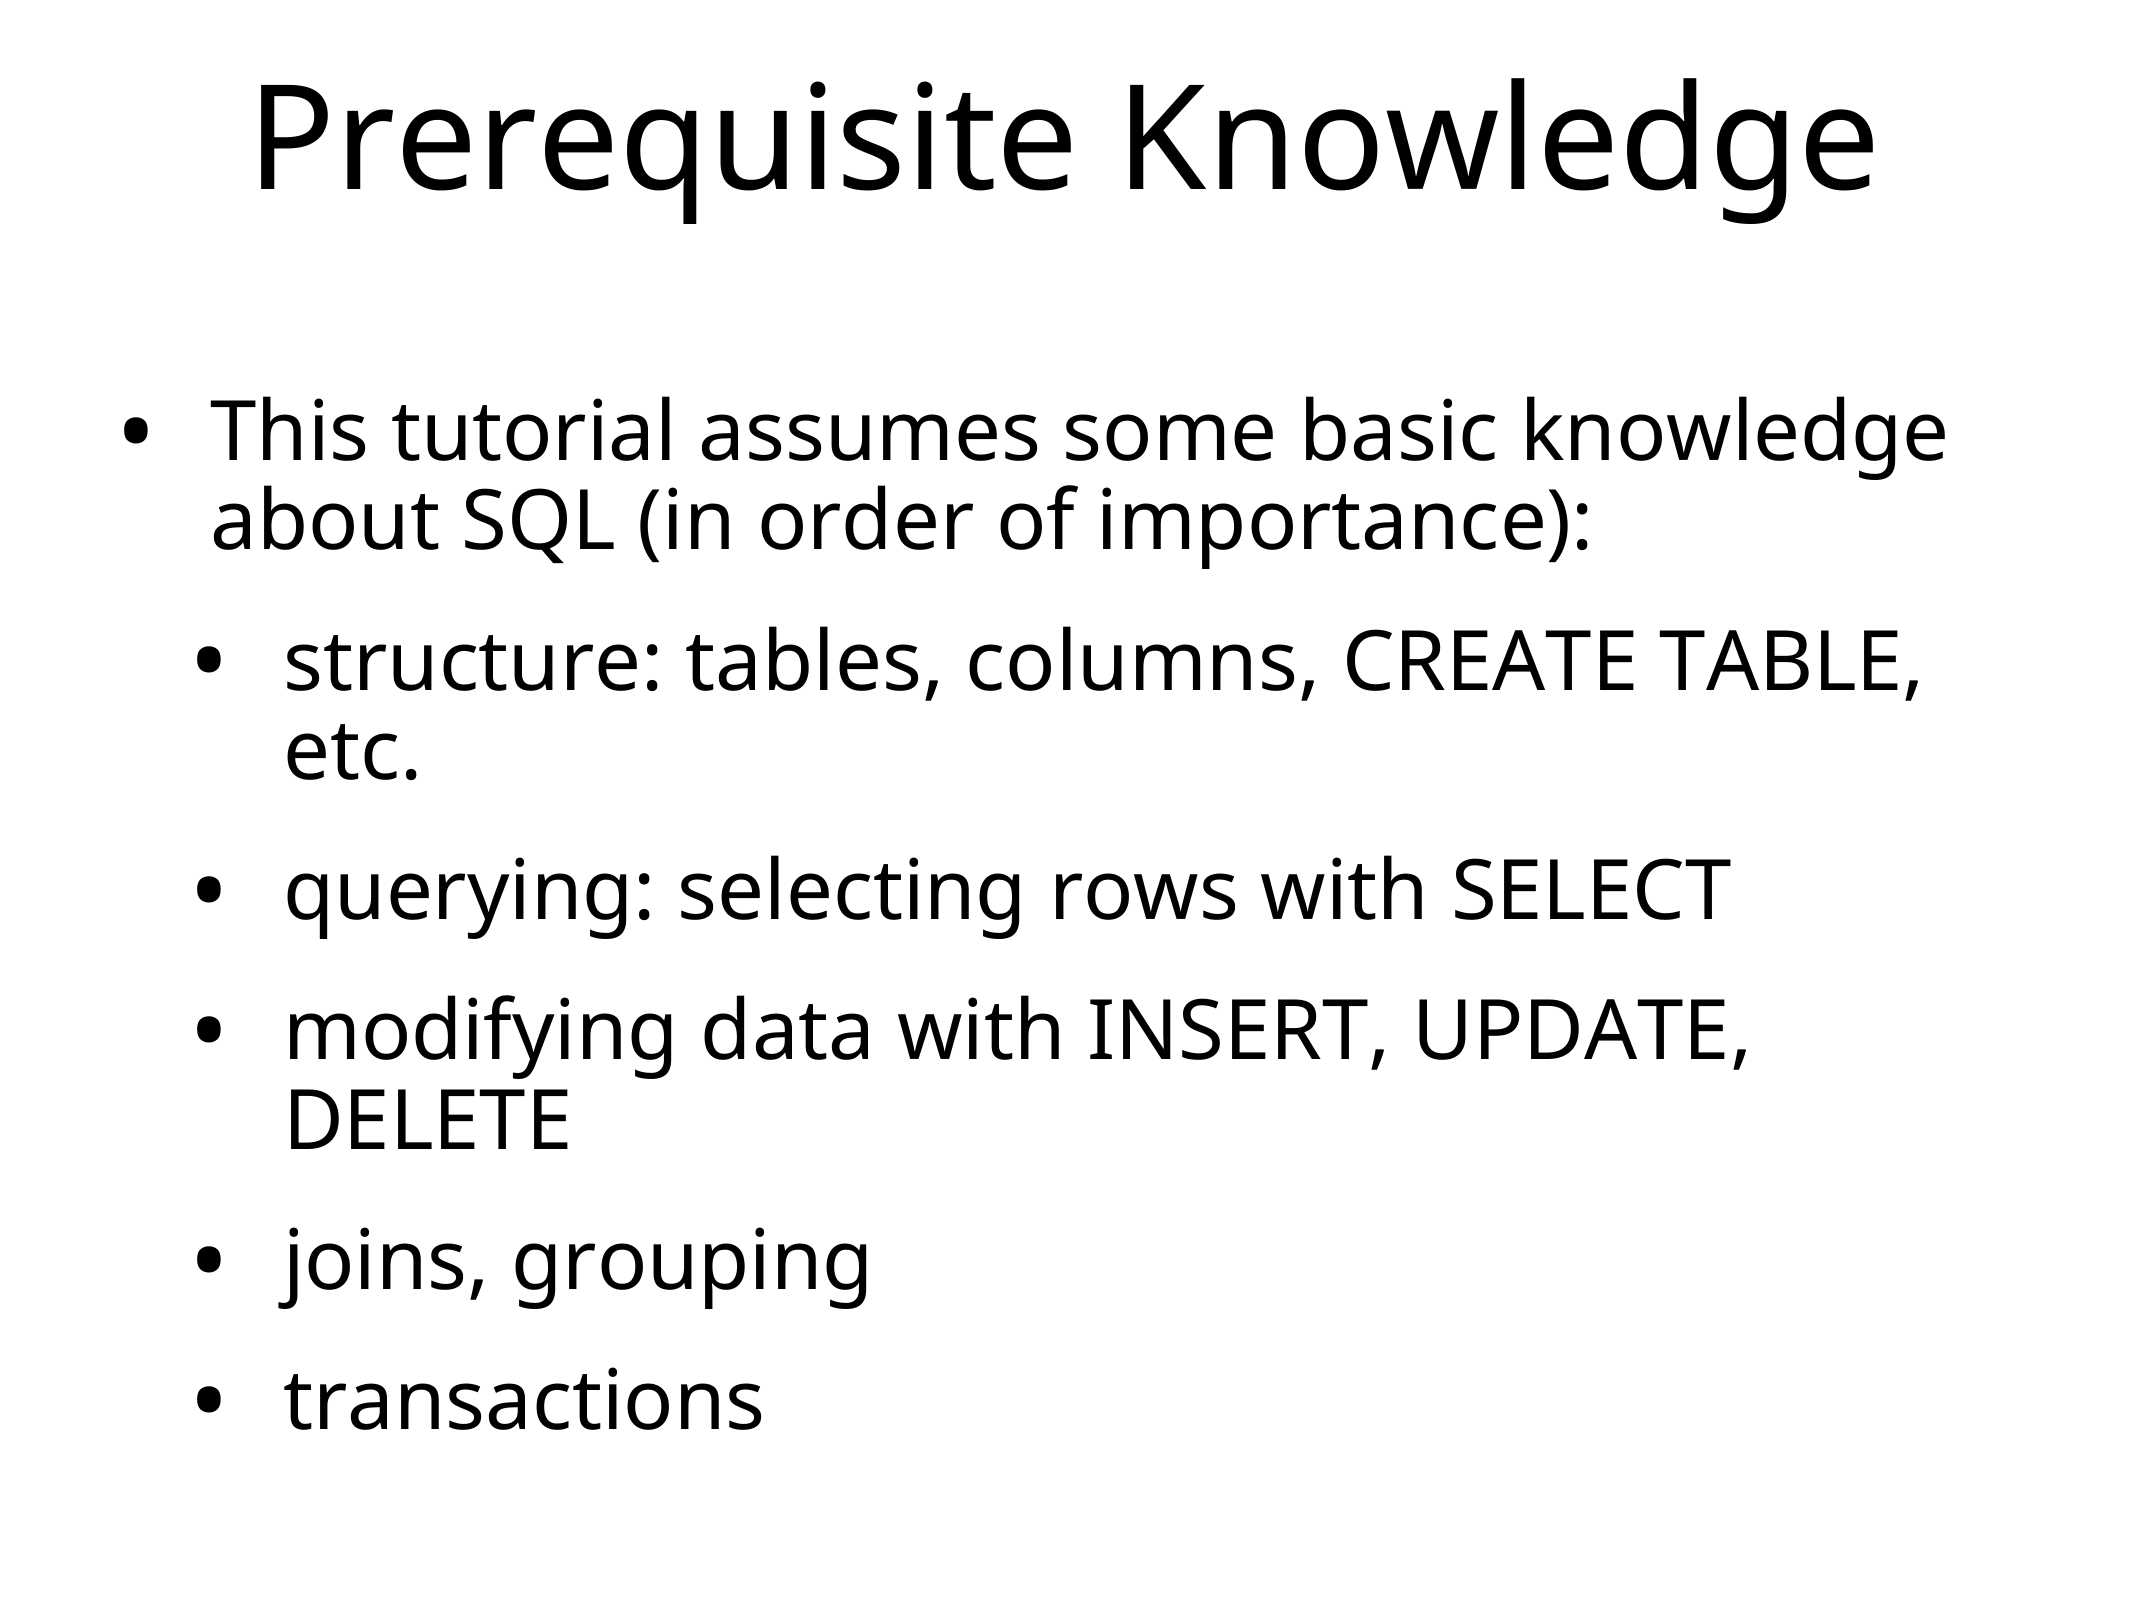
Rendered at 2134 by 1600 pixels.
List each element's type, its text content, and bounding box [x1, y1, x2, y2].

list This tutorial assumes some basic knowledge about SQL (in order of importance): structure: tables, columns, CREATE TABLE, etc. querying: selecting rows with SELECT modifying data with INSERT, UPDATE, DELETE joins, grouping transactions [56, 281, 2065, 1555]
text_box Prerequisite Knowledge [60, 41, 2069, 244]
